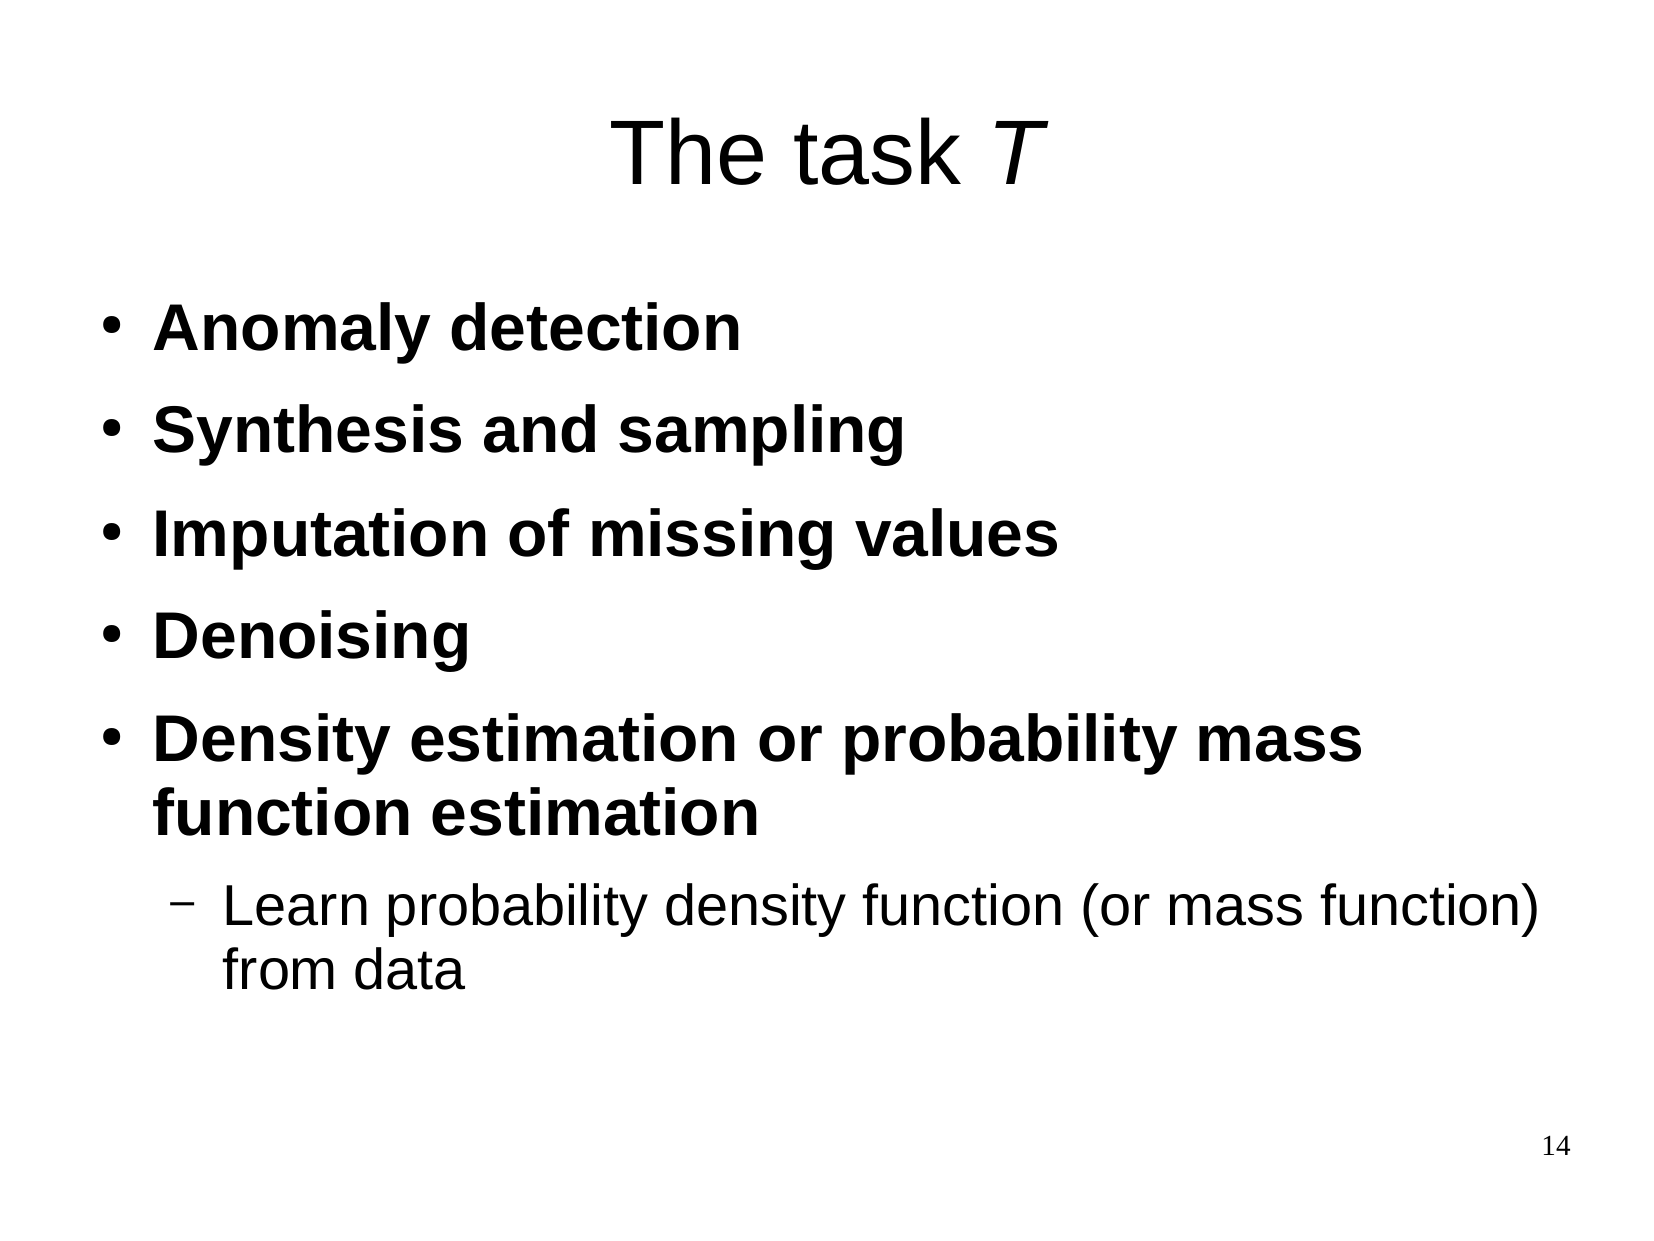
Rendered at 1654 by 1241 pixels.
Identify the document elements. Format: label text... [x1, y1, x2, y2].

title The task T [82, 49, 1571, 257]
list Anomaly detection Synthesis and sampling Imputation of missing values Denoising Density estimation or probability mass function estimation Learn probability density function (or mass function) from data [82, 290, 1571, 1010]
